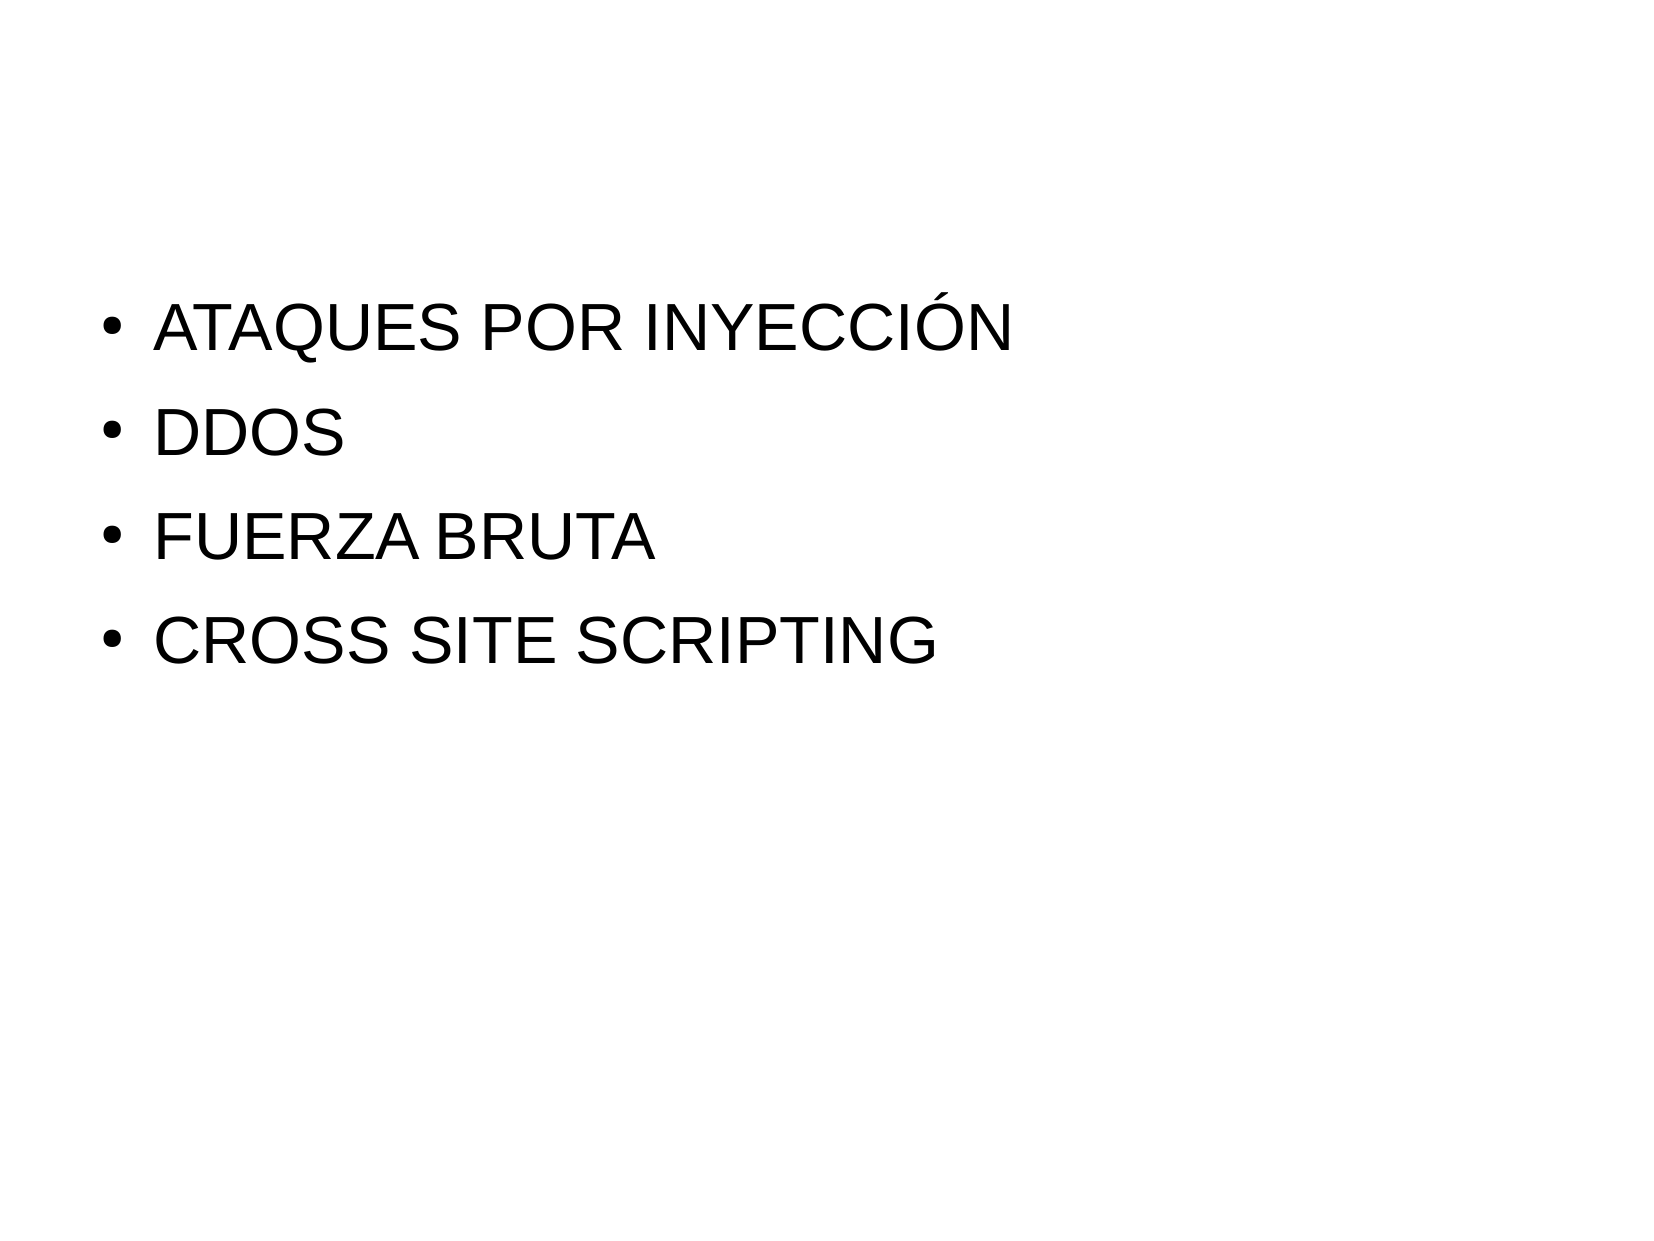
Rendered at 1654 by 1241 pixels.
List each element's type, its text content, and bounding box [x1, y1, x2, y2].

list ATAQUES POR INYECCIÓN DDOS FUERZA BRUTA CROSS SITE SCRIPTING [82, 290, 1571, 1010]
